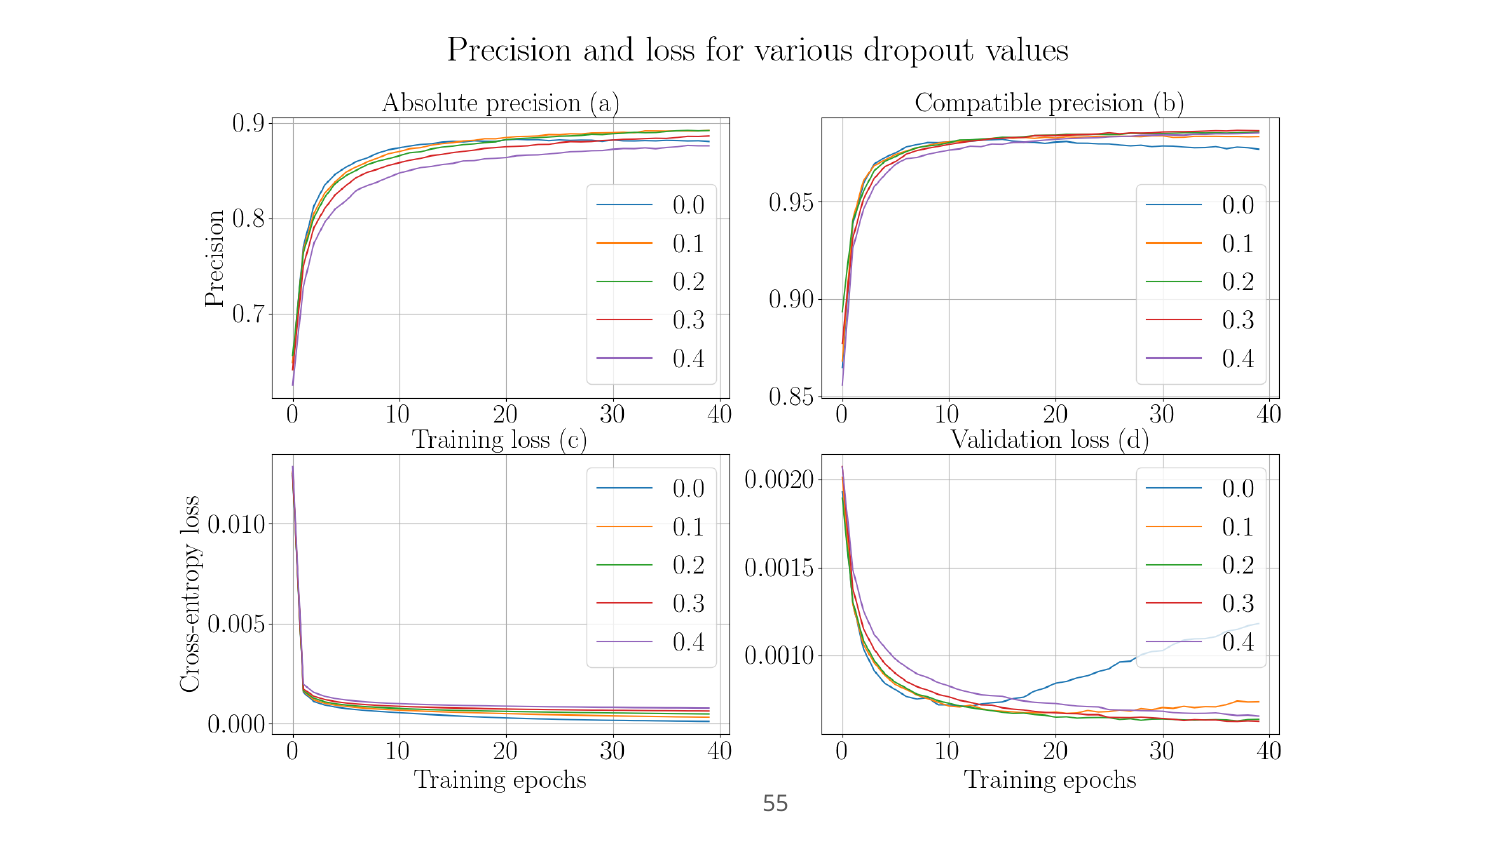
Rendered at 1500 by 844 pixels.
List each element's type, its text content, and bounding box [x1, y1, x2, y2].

picture [109, 21, 1409, 822]
slide_number <number> [714, 771, 805, 837]
